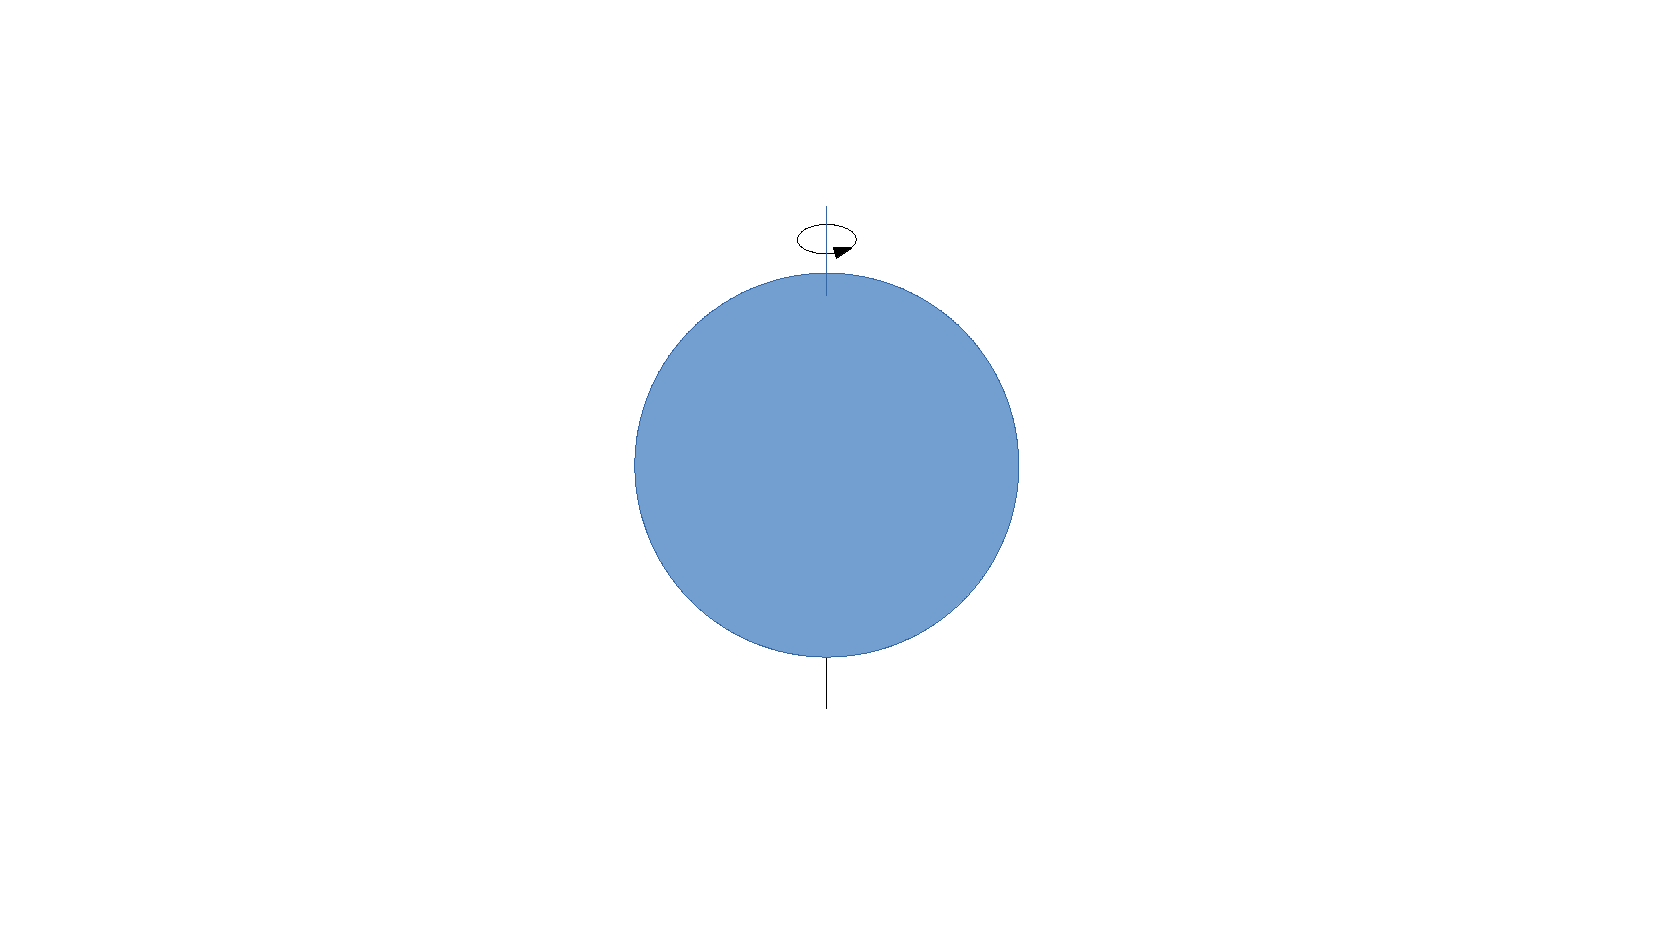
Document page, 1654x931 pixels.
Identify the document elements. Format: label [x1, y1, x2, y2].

text_box [634, 273, 1019, 658]
text_box [833, 247, 852, 259]
